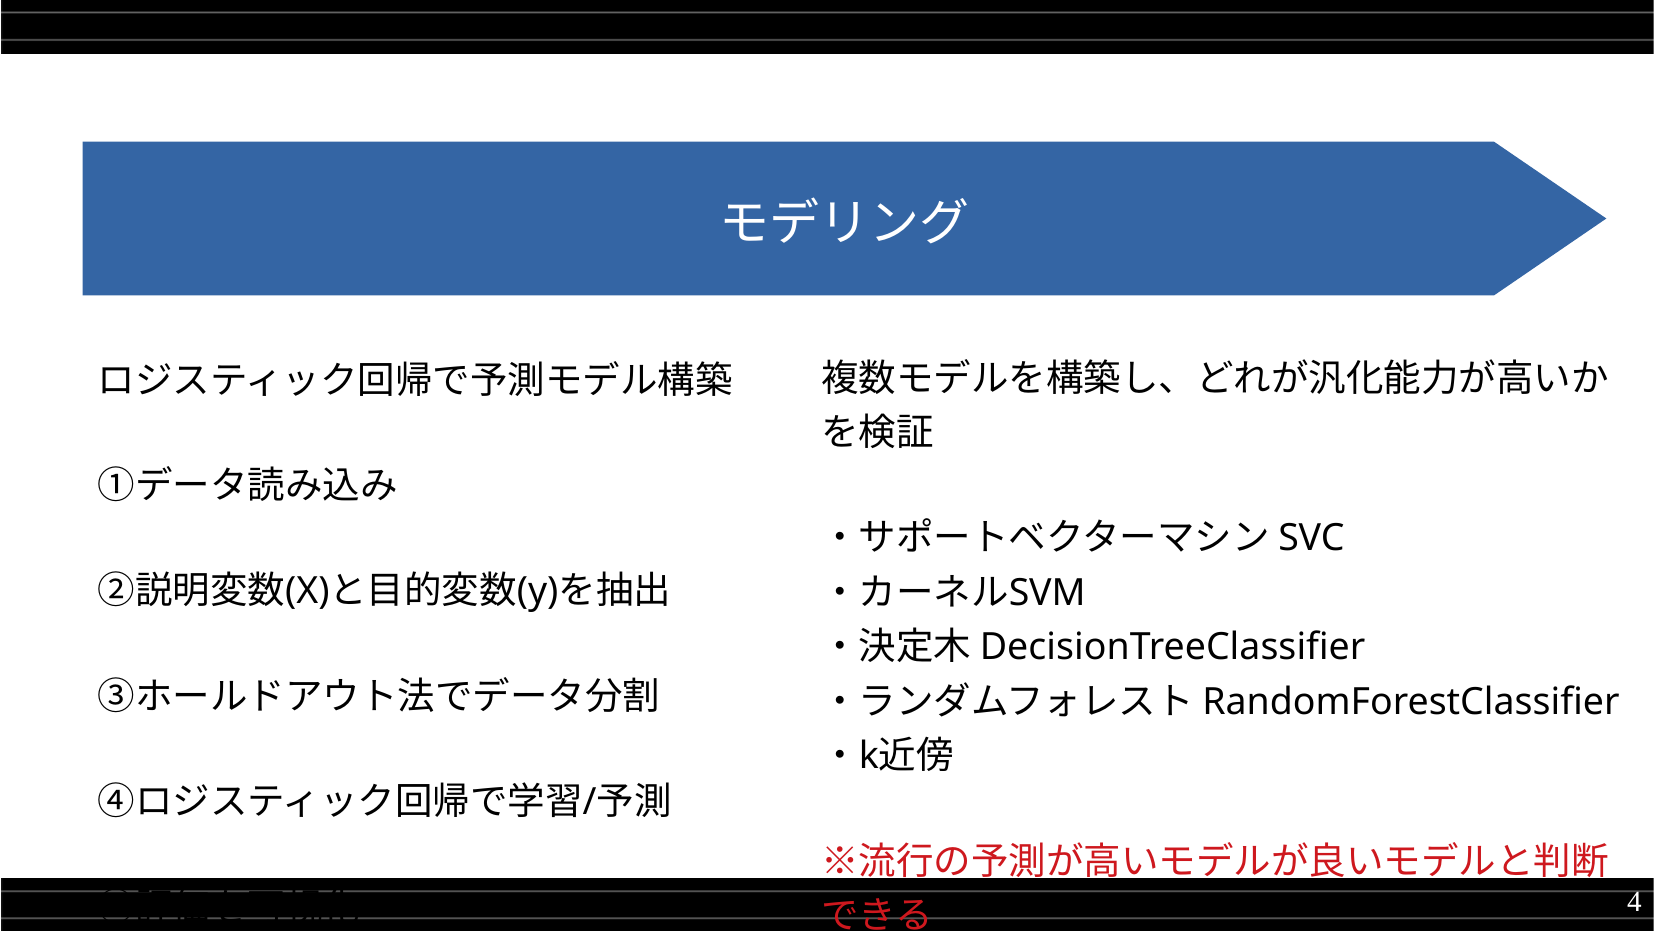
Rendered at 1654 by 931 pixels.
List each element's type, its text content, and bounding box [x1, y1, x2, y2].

text_box 複数モデルを構築し、どれが汎化能力が高いか を検証 ・サポートベクターマシン SVC ・カーネルSVM ・決定木 DecisionTreeClassifier ・ランダムフォレスト RandomForestClassifier ・k近傍 ※流行の予測が高いモデルが良いモデルと判断 できる [806, 340, 1654, 768]
picture [1, 878, 1654, 931]
text_box ロジスティック回帰で予測モデル構築 ①データ読み込み ②説明変数(X)と目的変数(y)を抽出 ③ホールドアウト法でデータ分割 ④ロジスティック回帰で学習/予測 ⑤評価を可視化 [82, 342, 747, 770]
text_box モデリング [82, 141, 1607, 296]
picture [1, 0, 1654, 54]
